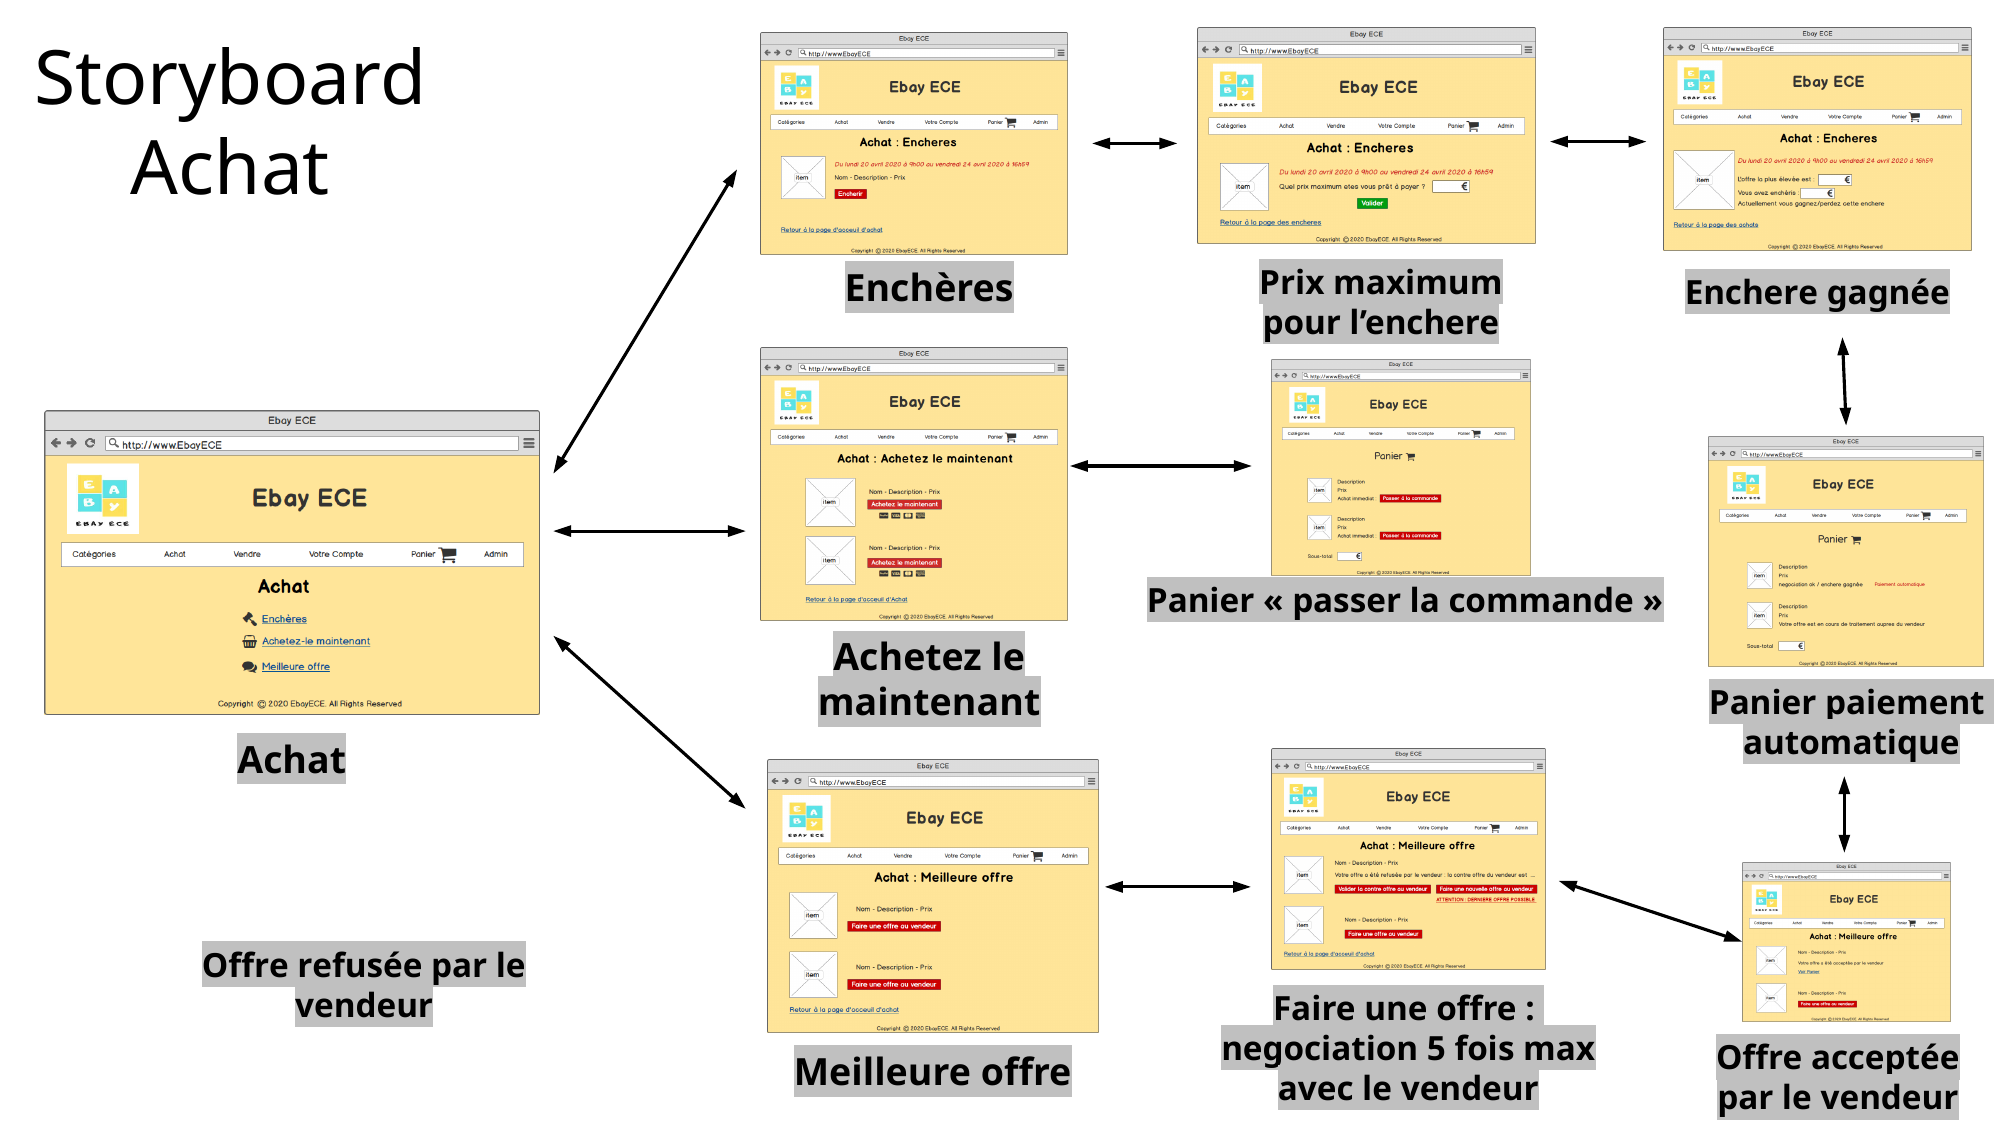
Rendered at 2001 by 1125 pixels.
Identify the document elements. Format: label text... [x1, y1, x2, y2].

text_box Panier « passer la commande » [1112, 571, 1698, 627]
text_box Enchères [760, 256, 1099, 318]
text_box Prix maximum pour l’enchere [1211, 253, 1551, 350]
text_box Panier paiement automatique [1558, 673, 2000, 770]
text_box Offre acceptée par le vendeur [1473, 1028, 2000, 1125]
picture [1663, 27, 1972, 251]
picture [760, 32, 1068, 255]
text_box Achetez le maintenant [760, 625, 1099, 732]
picture [1197, 27, 1536, 244]
text_box Enchere gagnée [1648, 263, 1987, 320]
picture [767, 759, 1099, 1033]
picture [760, 347, 1068, 621]
picture [1742, 862, 1951, 1022]
text_box Faire une offre : negociation 5 fois max avec le vendeur [1185, 979, 1632, 1117]
picture [1271, 359, 1531, 571]
text_box Meilleure offre [763, 1040, 1103, 1102]
text_box Offre refusée par le vendeur [175, 936, 554, 1033]
picture [1708, 436, 1984, 667]
text_box Storyboard Achat [0, 22, 461, 129]
picture [1271, 748, 1546, 970]
text_box Achat [122, 728, 461, 789]
picture [44, 410, 540, 715]
